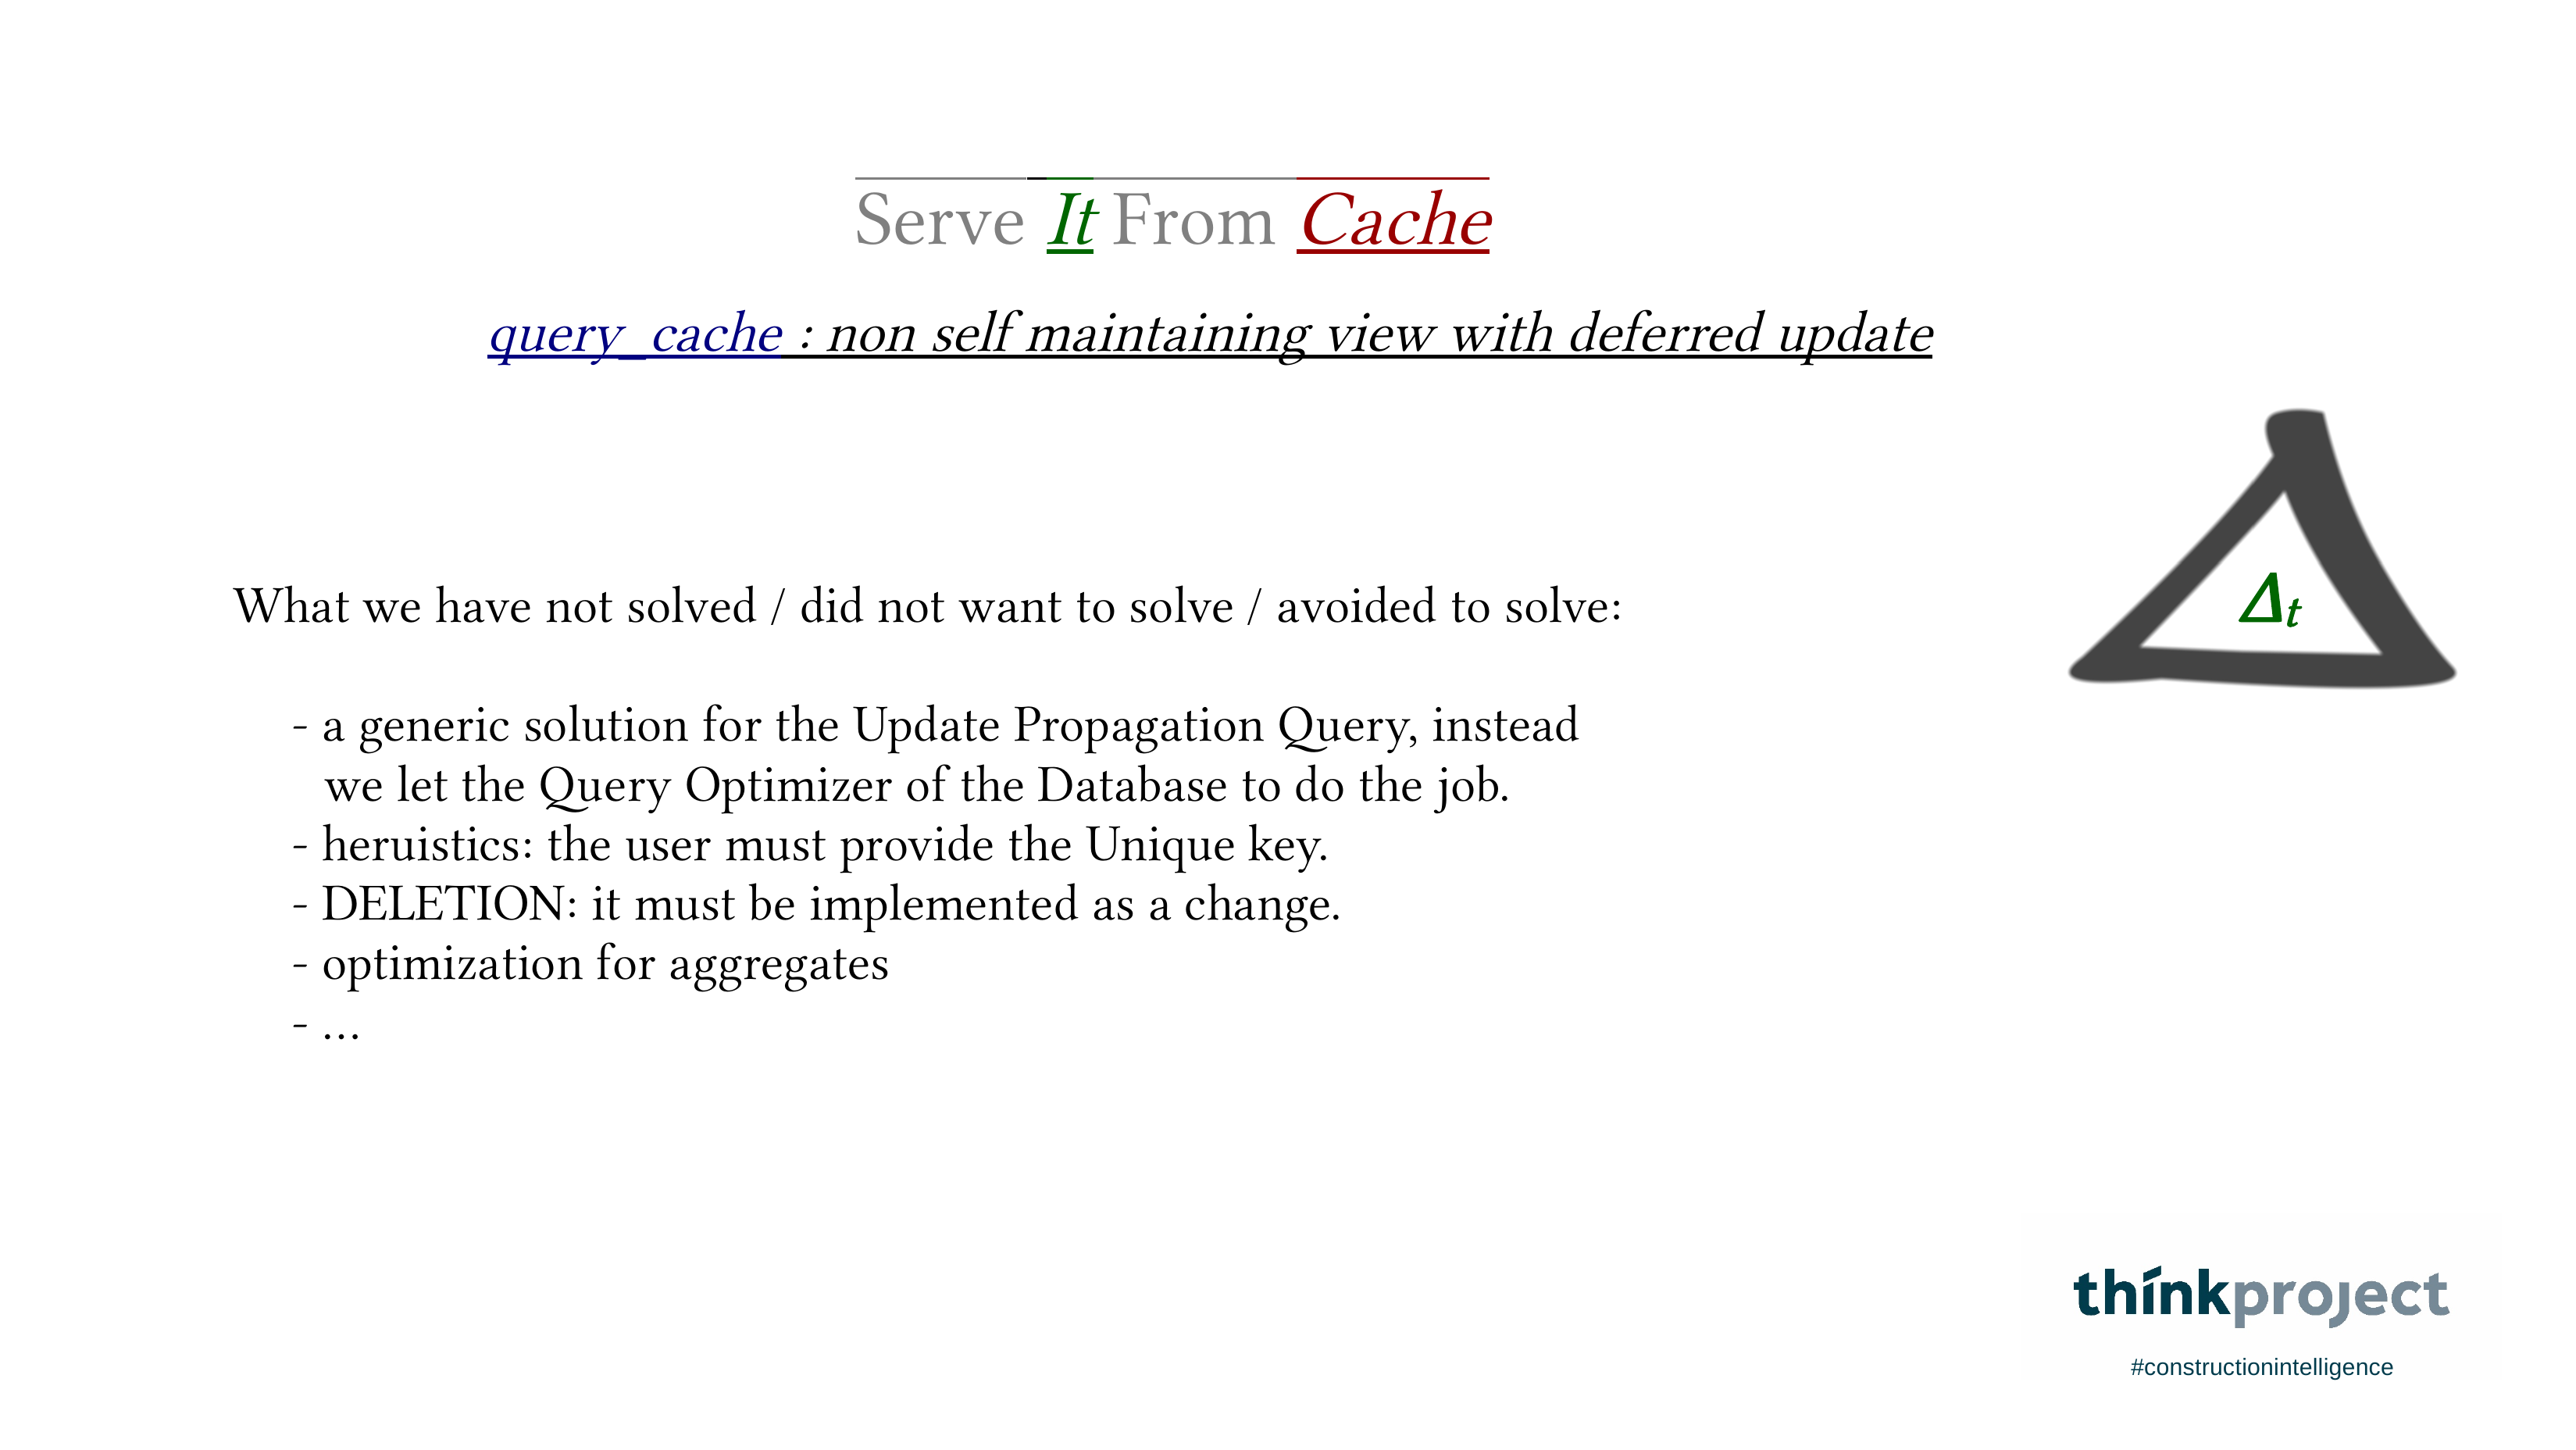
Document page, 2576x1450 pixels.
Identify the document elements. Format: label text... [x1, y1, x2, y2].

text_box Δt [2226, 551, 2309, 663]
text_box query_cache : non self maintaining view with deferred update [475, 293, 1960, 372]
text_box Serve It From Cache [824, 168, 1602, 293]
picture [2332, 1364, 2338, 1373]
text_box What we have not solved / did not want to solve / avoided to solve: - a generic solution for the Update Propagation Query, instead we let the Query Optimizer of the Database to do the job. - heruistics: the user must provide the Unique key. - DELETION: it must be implemented as a change. - optimization for aggregates - … [221, 570, 1649, 1118]
picture [2021, 1212, 2502, 1380]
picture [2044, 387, 2461, 739]
